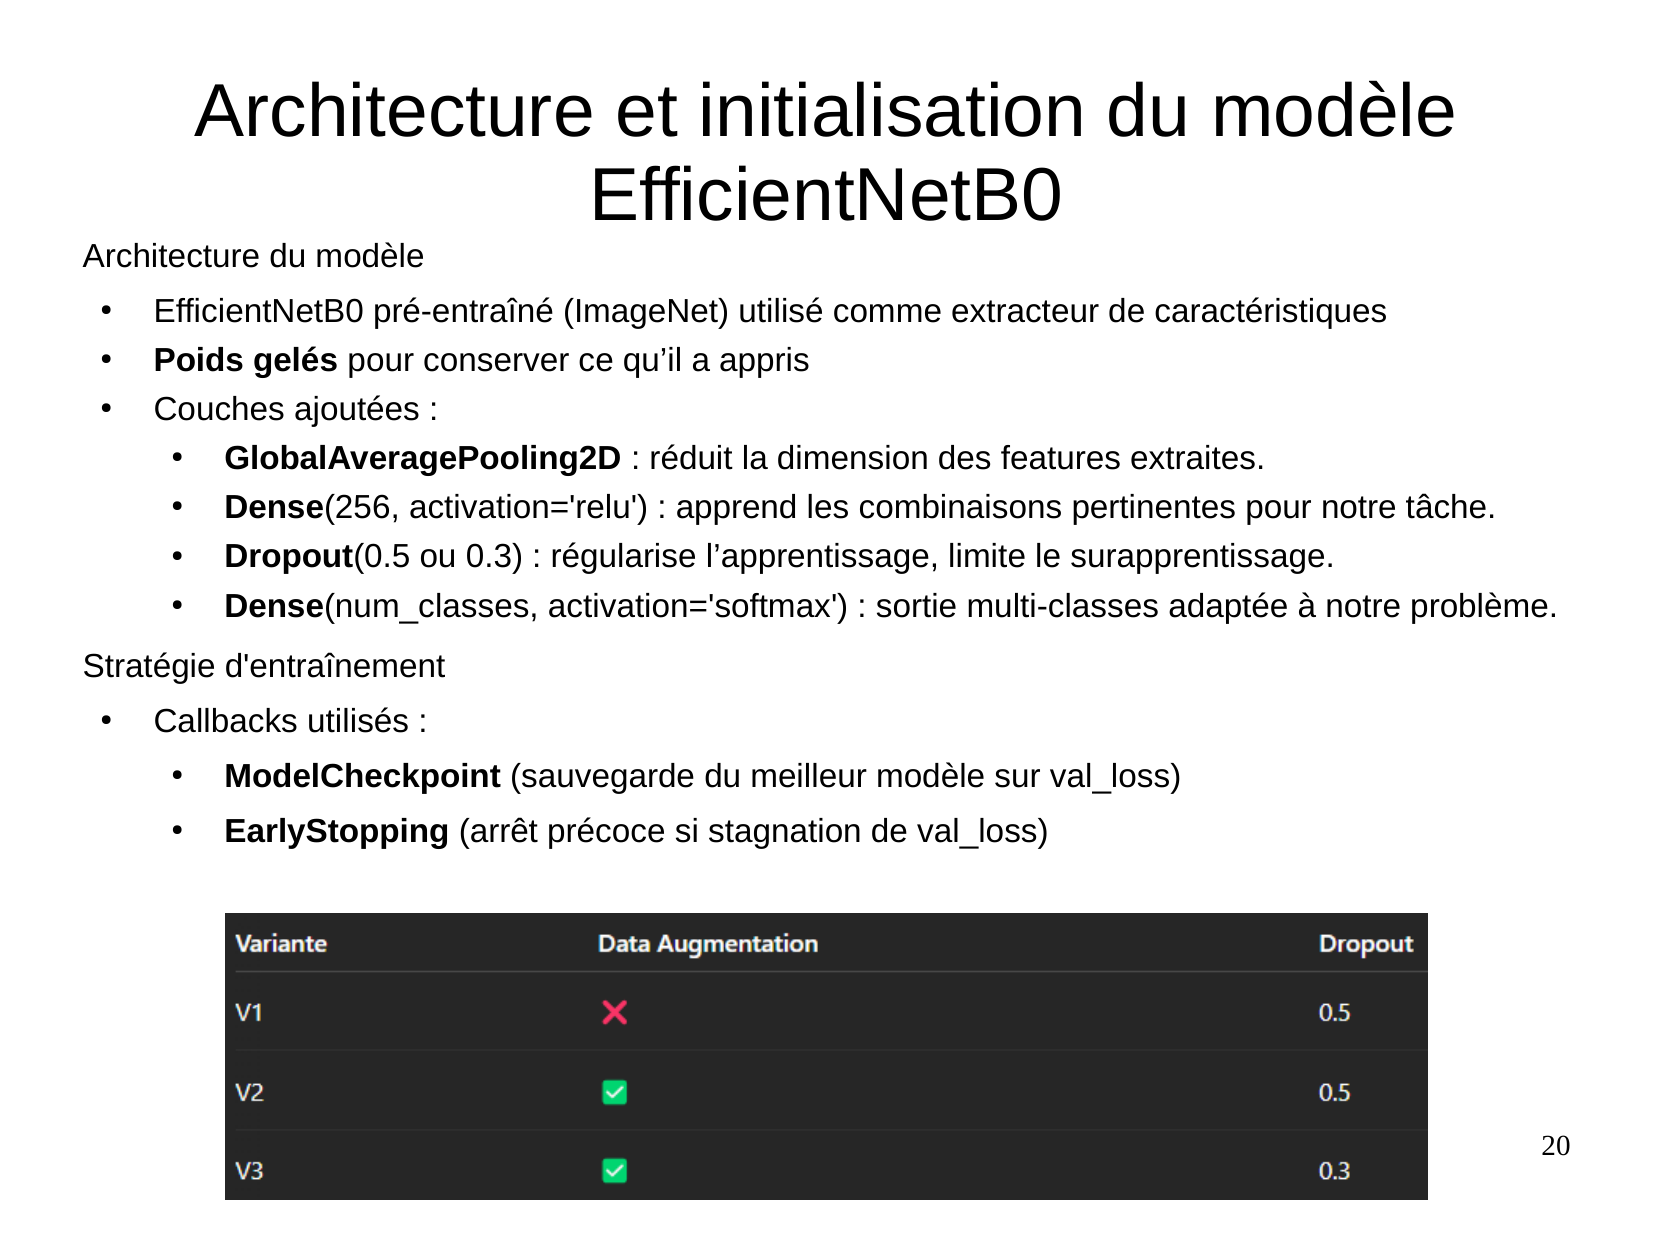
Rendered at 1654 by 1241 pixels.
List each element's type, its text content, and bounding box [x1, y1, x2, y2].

title Architecture et initialisation du modèle EfficientNetB0 [82, 49, 1571, 237]
list Architecture du modèle EfficientNetB0 pré-entraîné (ImageNet) utilisé comme extracteur de caractéristiques Poids gelés pour conserver ce qu’il a appris Couches ajoutées : GlobalAveragePooling2D : réduit la dimension des features extraites. Dense(256, activation='relu') : apprend les combinaisons pertinentes pour notre tâche. Dropout(0.5 ou 0.3) : régularise l’apprentissage, limite le surapprentissage. Dense(num_classes, activation='softmax') : sortie multi-classes adaptée à notre problème. Stratégie d'entraînement Callbacks utilisés : ModelCheckpoint (sauvegarde du meilleur modèle sur val_loss) EarlyStopping (arrêt précoce si stagnation de val_loss) [82, 237, 1571, 902]
picture [225, 913, 1428, 1200]
